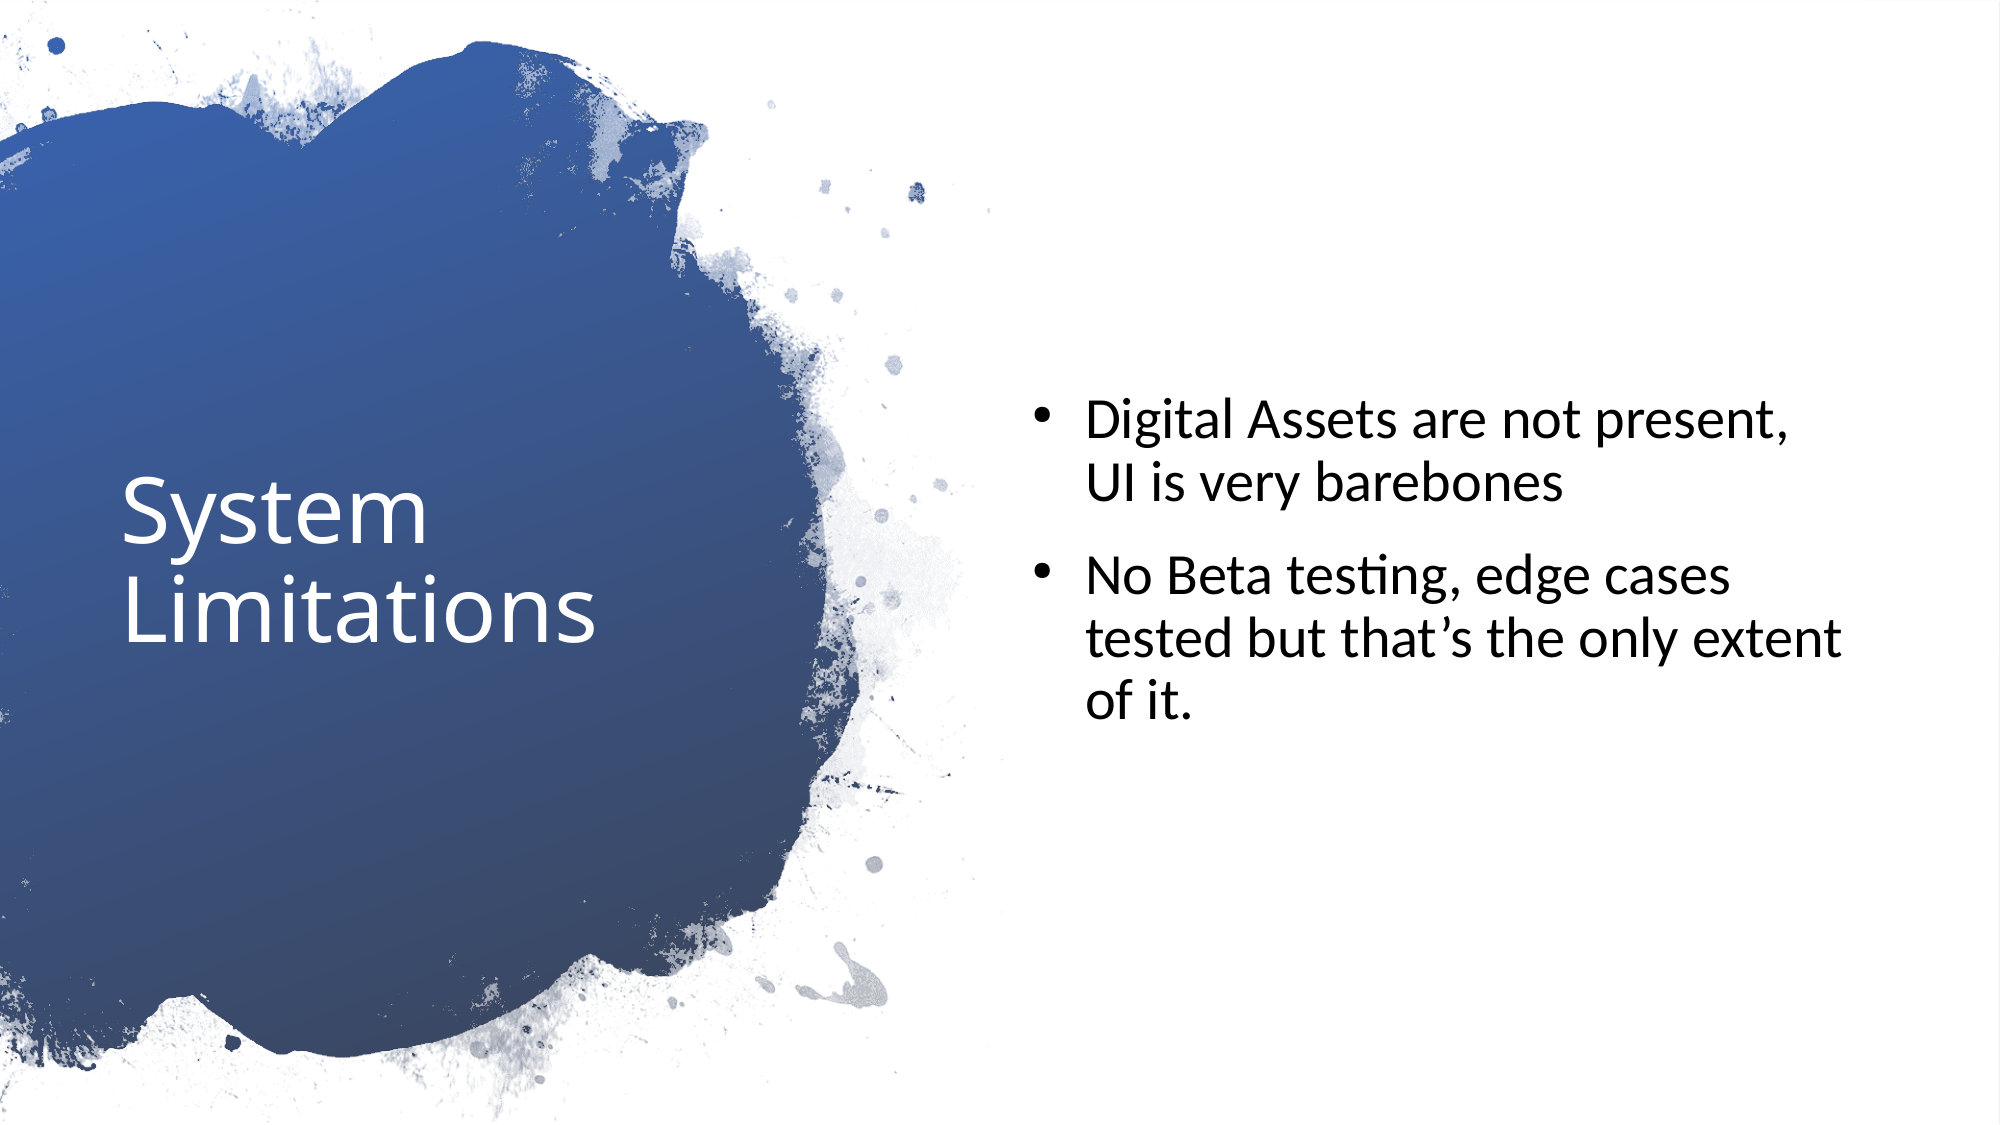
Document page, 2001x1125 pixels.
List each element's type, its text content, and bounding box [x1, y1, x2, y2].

title System Limitations [105, 336, 707, 790]
list Digital Assets are not present, UI is very barebones No Beta testing, edge cases tested but that’s the only extent of it. [999, 131, 1870, 990]
picture [0, 0, 2000, 1125]
